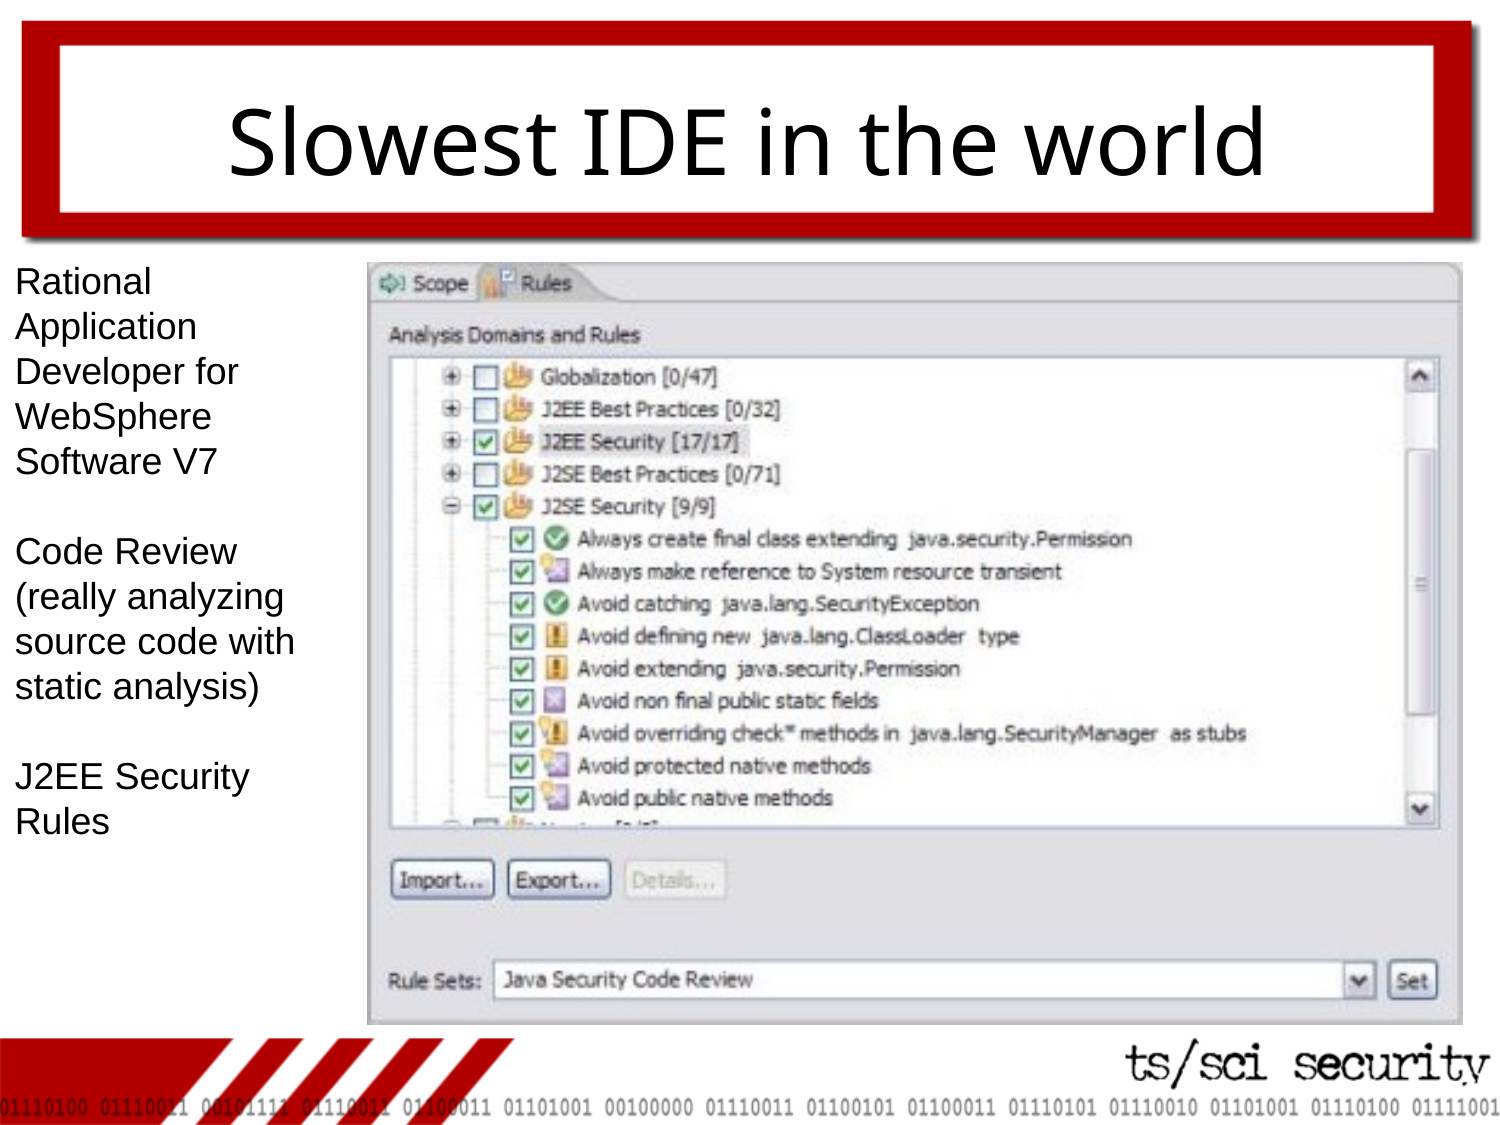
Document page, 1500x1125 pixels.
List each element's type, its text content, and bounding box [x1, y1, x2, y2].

picture [0, 0, 1500, 1125]
text_box Rational Application Developer for WebSphere Software V7 Code Review (really analyzing source code with static analysis) J2EE Security Rules [0, 249, 363, 896]
title Slowest IDE in the world [75, 21, 1423, 257]
